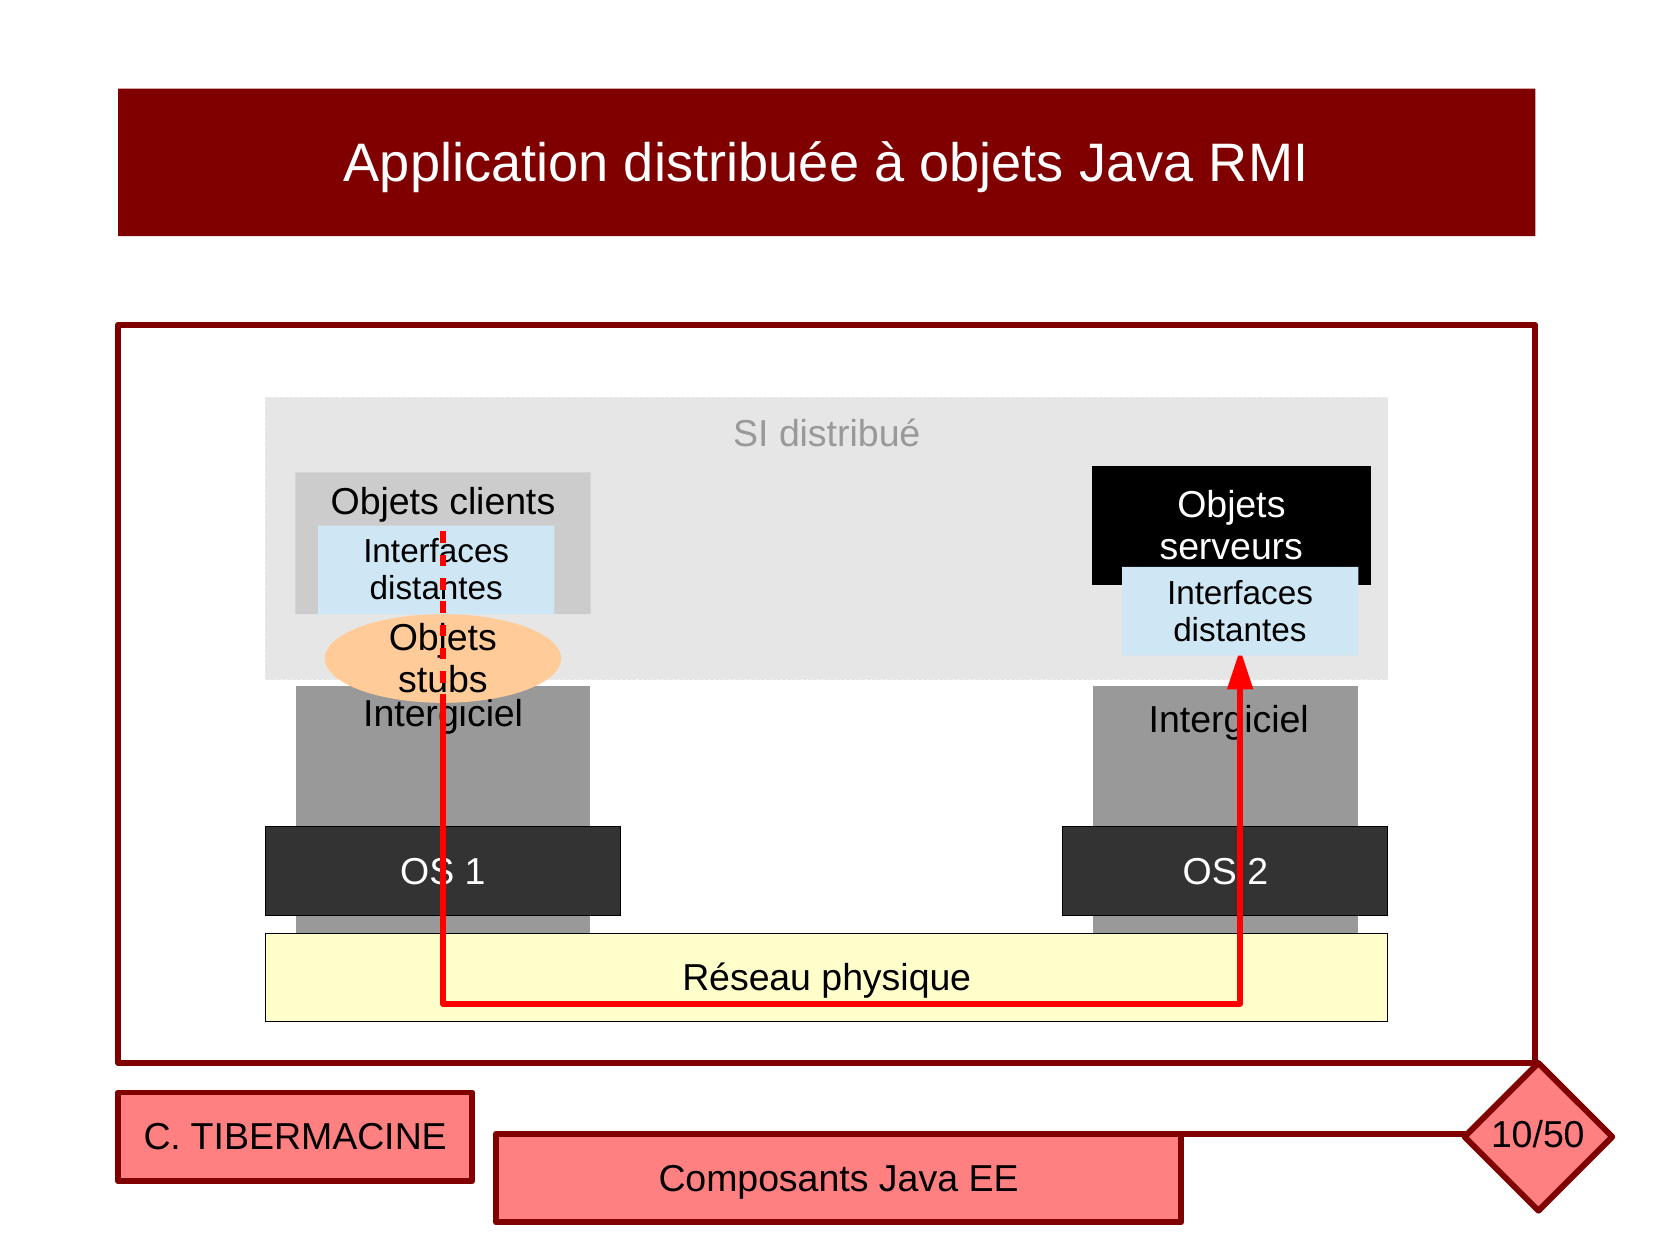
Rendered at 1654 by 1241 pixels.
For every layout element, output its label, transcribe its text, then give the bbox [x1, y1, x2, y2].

text_box [1607, 1131, 1613, 1143]
text_box [1092, 916, 1237, 933]
text_box C. TIBERMACINE [118, 1092, 473, 1182]
text_box [446, 685, 591, 826]
text_box Interfaces distantes [1122, 566, 1359, 656]
text_box Intergiciel [1133, 690, 1237, 748]
text_box OS 2 [1243, 826, 1388, 916]
text_box OS 1 [446, 826, 621, 916]
text_box Objets clients [295, 472, 591, 615]
text_box Objets stubs [324, 615, 562, 703]
text_box Interfaces distantes [318, 525, 555, 615]
text_box [1495, 1062, 1582, 1106]
text_box Intergiciel [446, 685, 539, 742]
text_box [295, 685, 440, 826]
text_box [295, 916, 440, 933]
text_box SI distribué [265, 397, 1388, 680]
text_box Intergiciel [1243, 690, 1324, 748]
text_box Réseau physique [265, 933, 1388, 1022]
text_box Composants Java EE [496, 1133, 1182, 1223]
text_box Intergiciel [348, 686, 440, 742]
text_box OS 2 [1062, 826, 1237, 916]
text_box [1464, 1125, 1476, 1149]
text_box [1092, 685, 1237, 826]
text_box [1243, 916, 1359, 933]
text_box [1243, 685, 1359, 826]
text_box [446, 916, 591, 933]
text_box [1533, 1206, 1544, 1211]
text_box Application distribuée à objets Java RMI [118, 88, 1536, 237]
text_box Réseau physique [446, 933, 1237, 1001]
text_box OS 1 [265, 826, 440, 916]
text_box Objets serveurs [1092, 466, 1371, 585]
text_box <numéro>/50 [1476, 1106, 1607, 1206]
